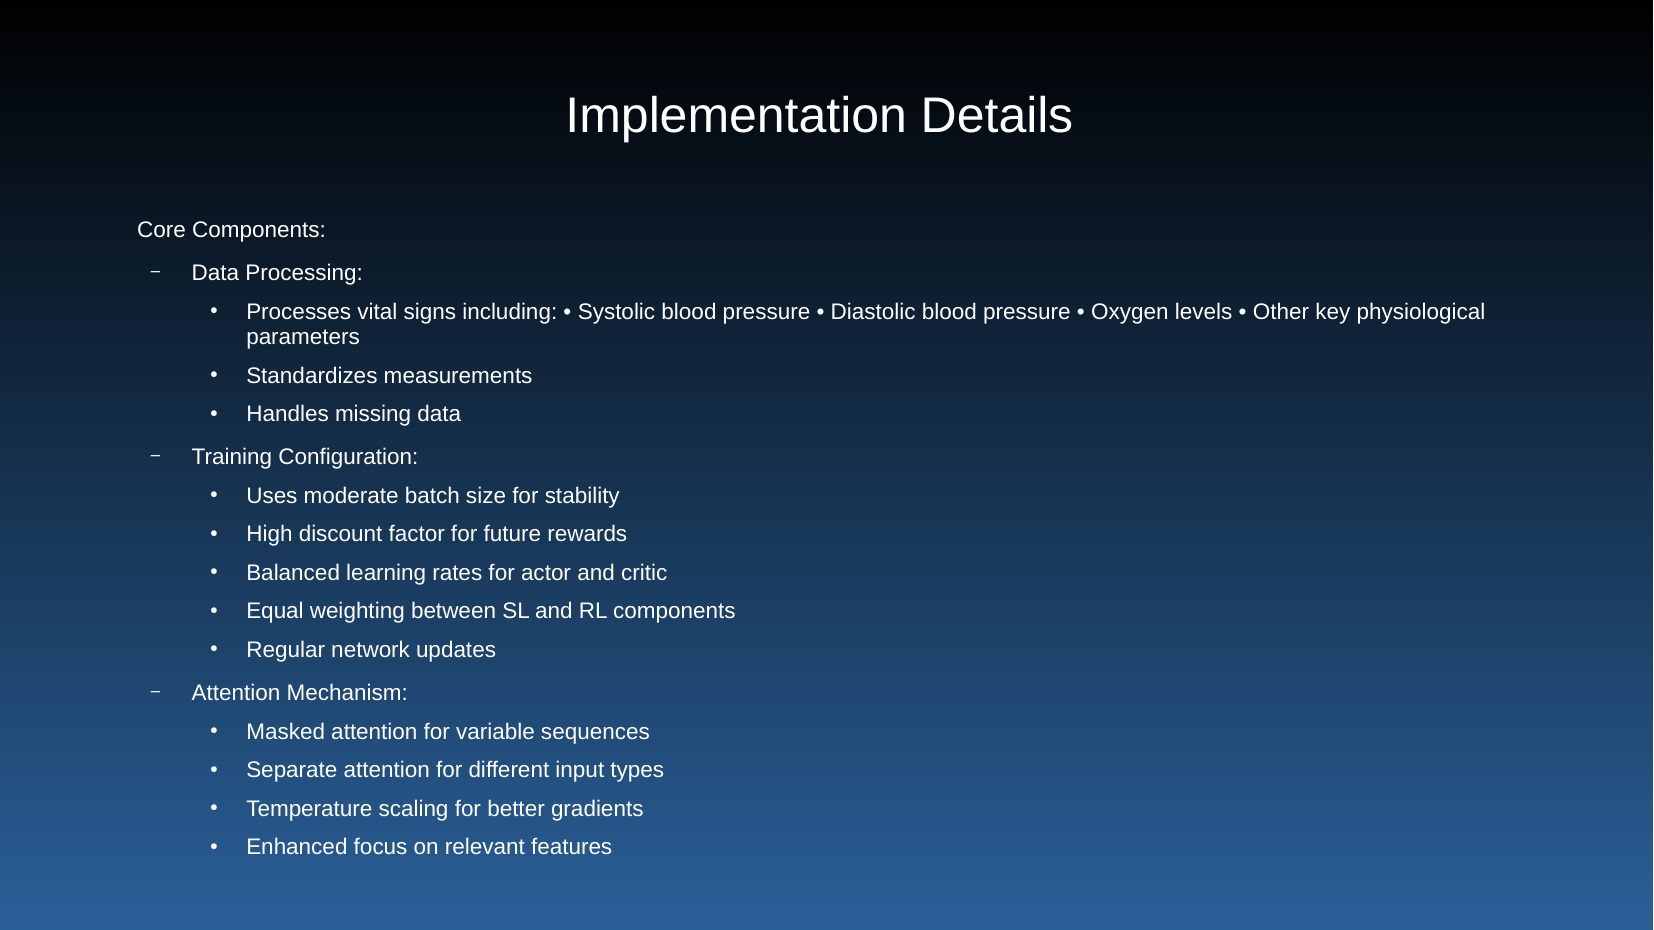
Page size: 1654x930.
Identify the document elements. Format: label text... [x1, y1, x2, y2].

title Implementation Details [82, 37, 1571, 193]
list Core Components: Data Processing: Processes vital signs including: • Systolic blood pressure • Diastolic blood pressure • Oxygen levels • Other key physiological parameters Standardizes measurements Handles missing data Training Configuration: Uses moderate batch size for stability High discount factor for future rewards Balanced learning rates for actor and critic Equal weighting between SL and RL components Regular network updates Attention Mechanism: Masked attention for variable sequences Separate attention for different input types Temperature scaling for better gradients Enhanced focus on relevant features [82, 217, 1571, 863]
